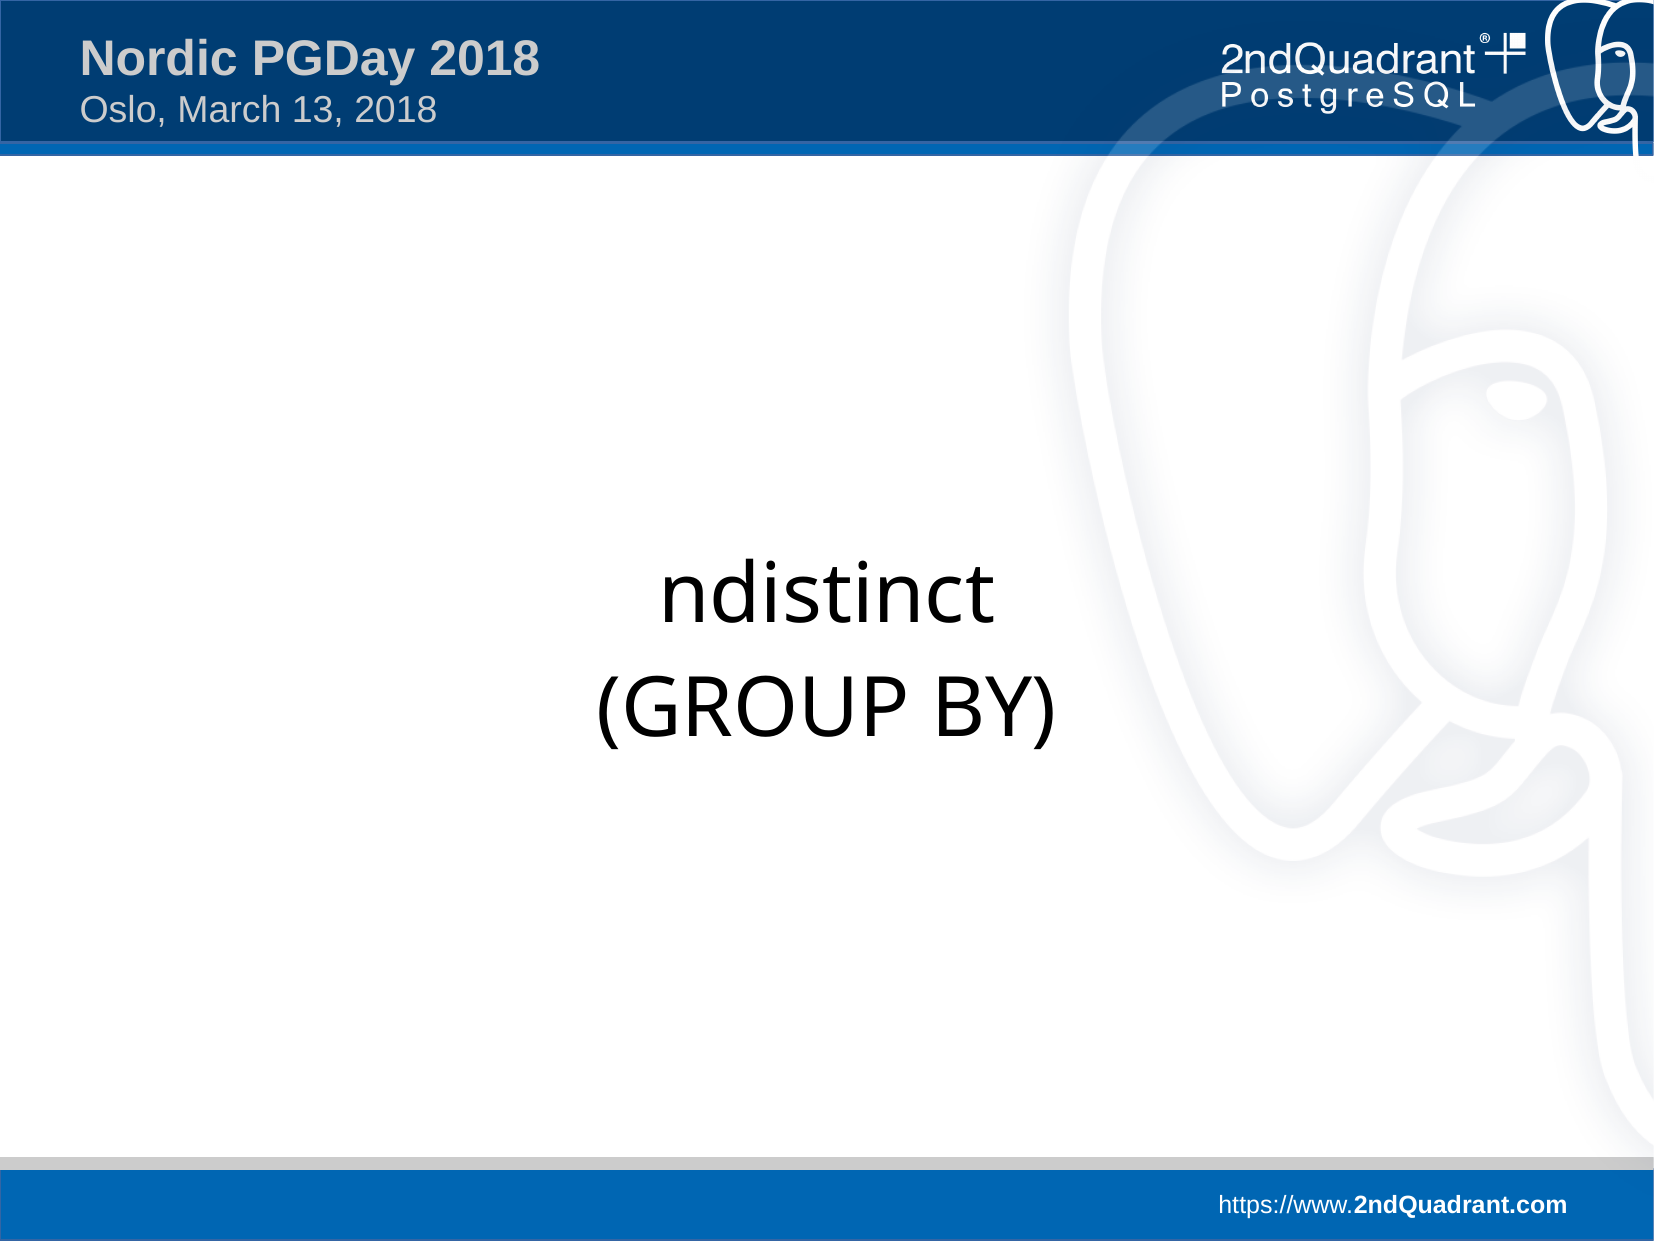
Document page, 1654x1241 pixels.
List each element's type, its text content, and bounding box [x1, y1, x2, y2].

picture [632, 0, 1654, 1241]
subtitle ndistinct (GROUP BY) [82, 167, 1571, 1128]
